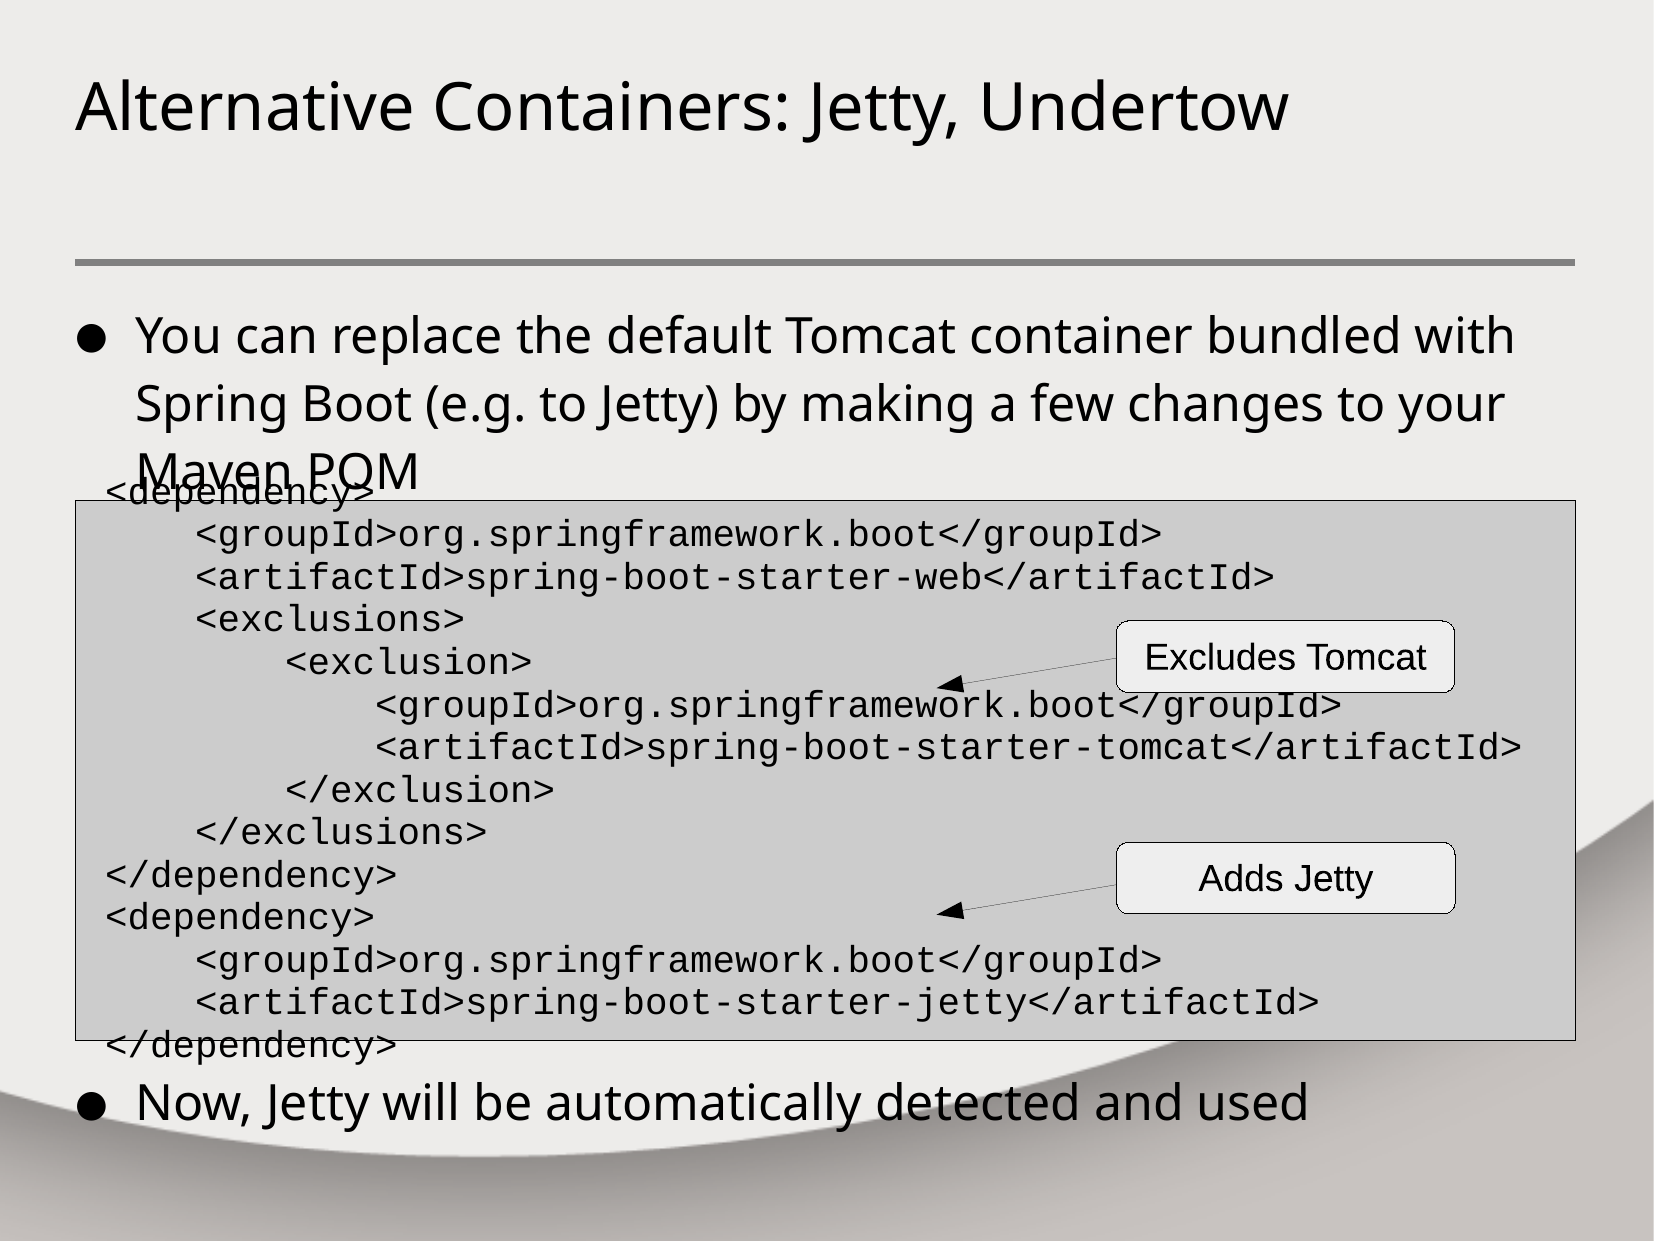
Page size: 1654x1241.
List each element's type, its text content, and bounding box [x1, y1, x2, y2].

text_box Adds Jetty [1116, 842, 1456, 914]
title Alternative Containers: Jetty, Undertow [75, 75, 1576, 226]
list You can replace the default Tomcat container bundled with Spring Boot (e.g. to Jetty) by making a few changes to your Maven POM Now, Jetty will be automatically detected and used [75, 300, 1576, 1163]
picture [0, 0, 1654, 1241]
text_box Excludes Tomcat [1116, 620, 1455, 693]
